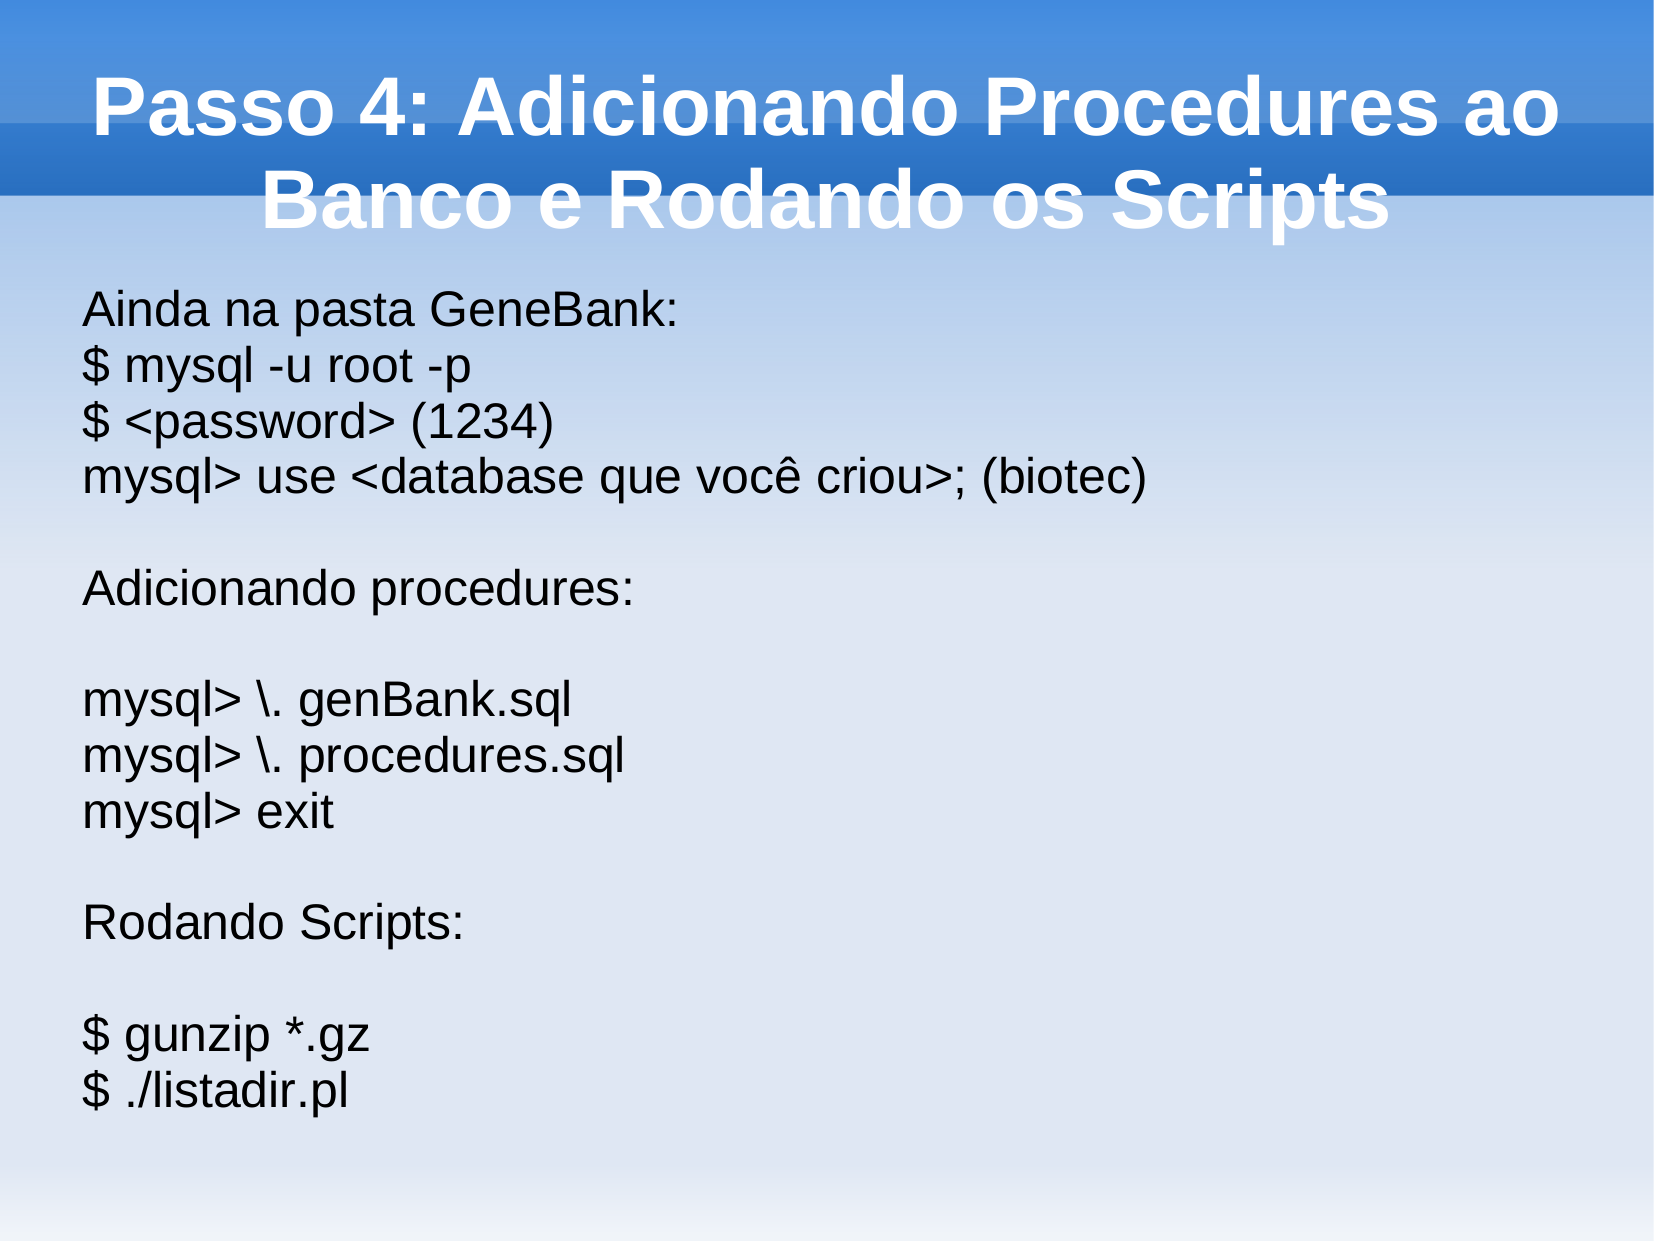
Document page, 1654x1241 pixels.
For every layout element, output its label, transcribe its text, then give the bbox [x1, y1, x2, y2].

title Passo 4: Adicionando Procedures ao Banco e Rodando os Scripts [82, 56, 1571, 250]
picture [0, 0, 1654, 1241]
subtitle Ainda na pasta GeneBank: $ mysql -u root -p $ <password> (1234) mysql> use <database que você criou>; (biotec) Adicionando procedures: mysql> \. genBank.sql mysql> \. procedures.sql mysql> exit Rodando Scripts: $ gunzip *.gz $ ./listadir.pl [82, 281, 1571, 1118]
